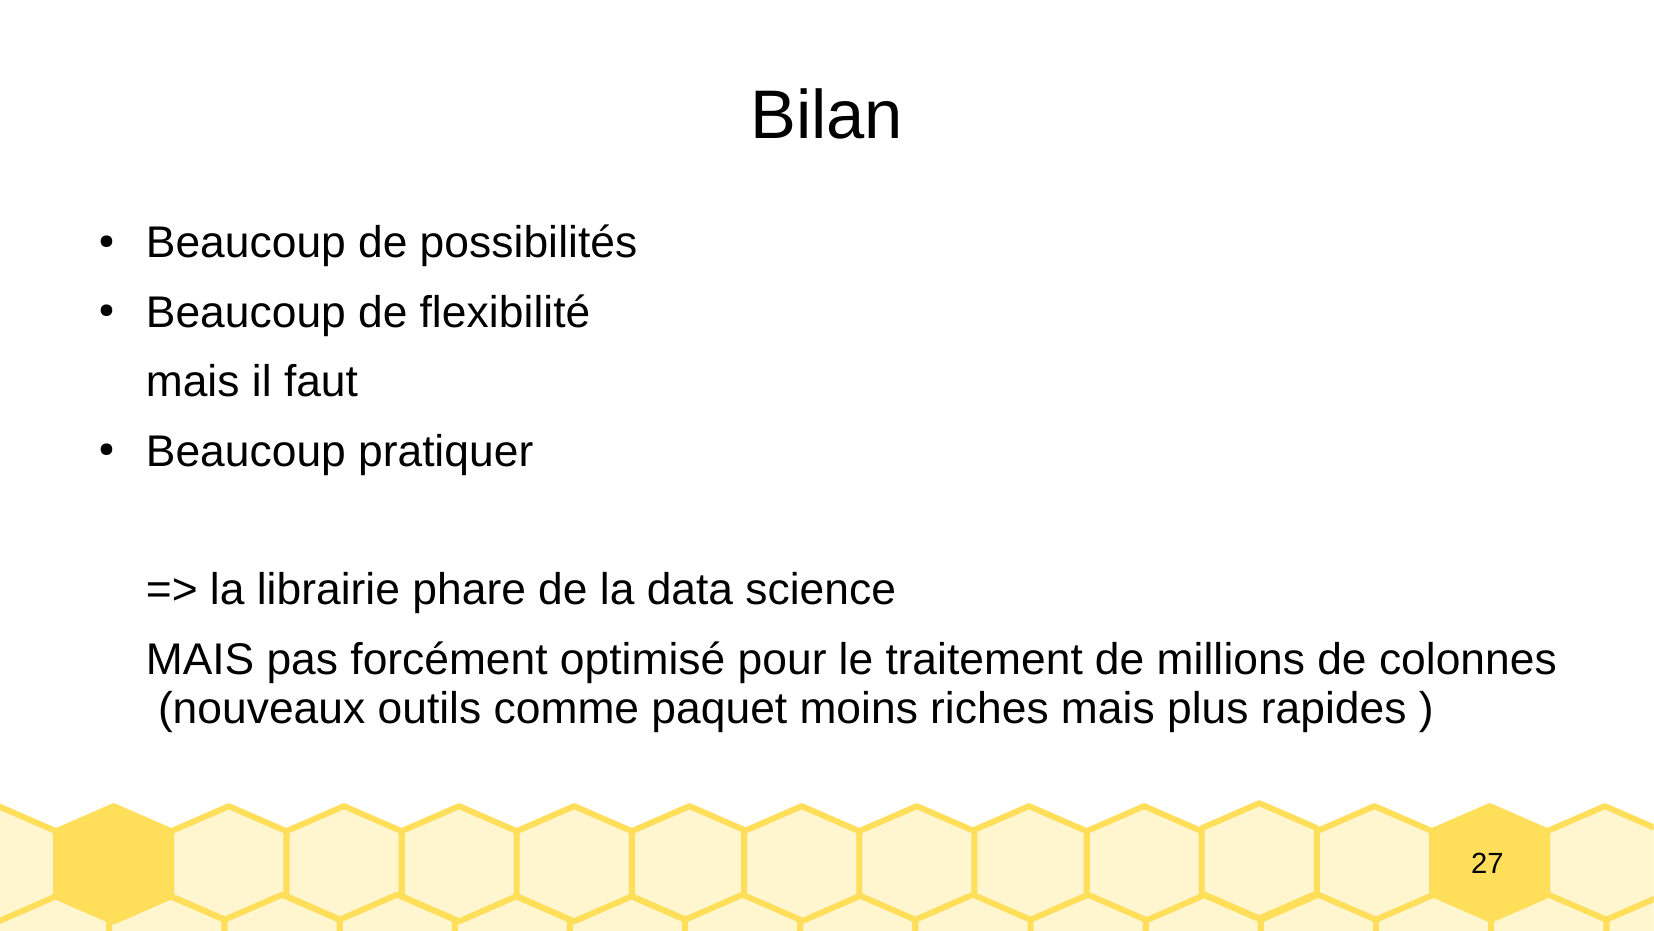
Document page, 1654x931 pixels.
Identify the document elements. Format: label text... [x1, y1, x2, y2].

list Beaucoup de possibilités Beaucoup de flexibilité mais il faut Beaucoup pratiquer => la librairie phare de la data science MAIS pas forcément optimisé pour le traitement de millions de colonnes (nouveaux outils comme paquet moins riches mais plus rapides ) [82, 217, 1571, 758]
title Bilan [82, 37, 1571, 193]
